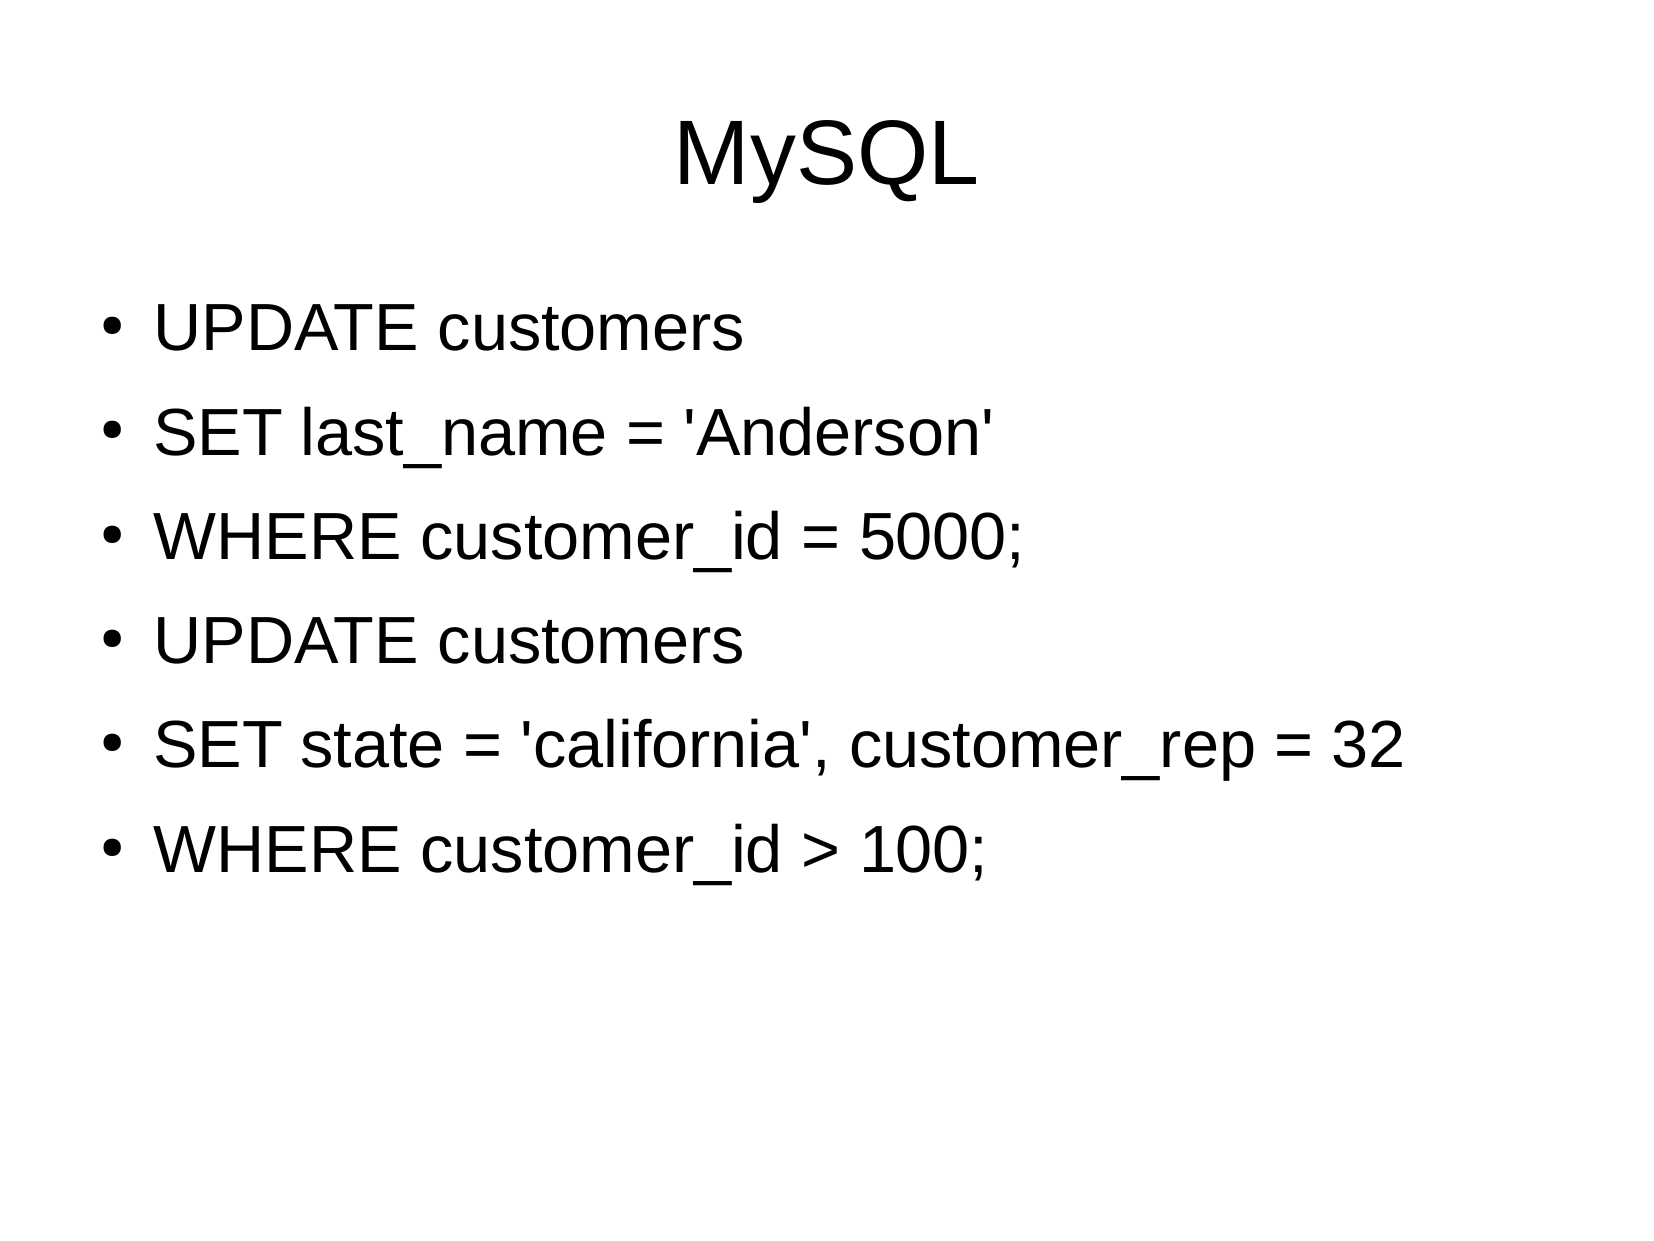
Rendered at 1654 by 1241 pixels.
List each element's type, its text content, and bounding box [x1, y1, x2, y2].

title MySQL [82, 49, 1571, 257]
list UPDATE customers SET last_name = 'Anderson' WHERE customer_id = 5000; UPDATE customers SET state = 'california', customer_rep = 32 WHERE customer_id > 100; [82, 290, 1571, 1010]
